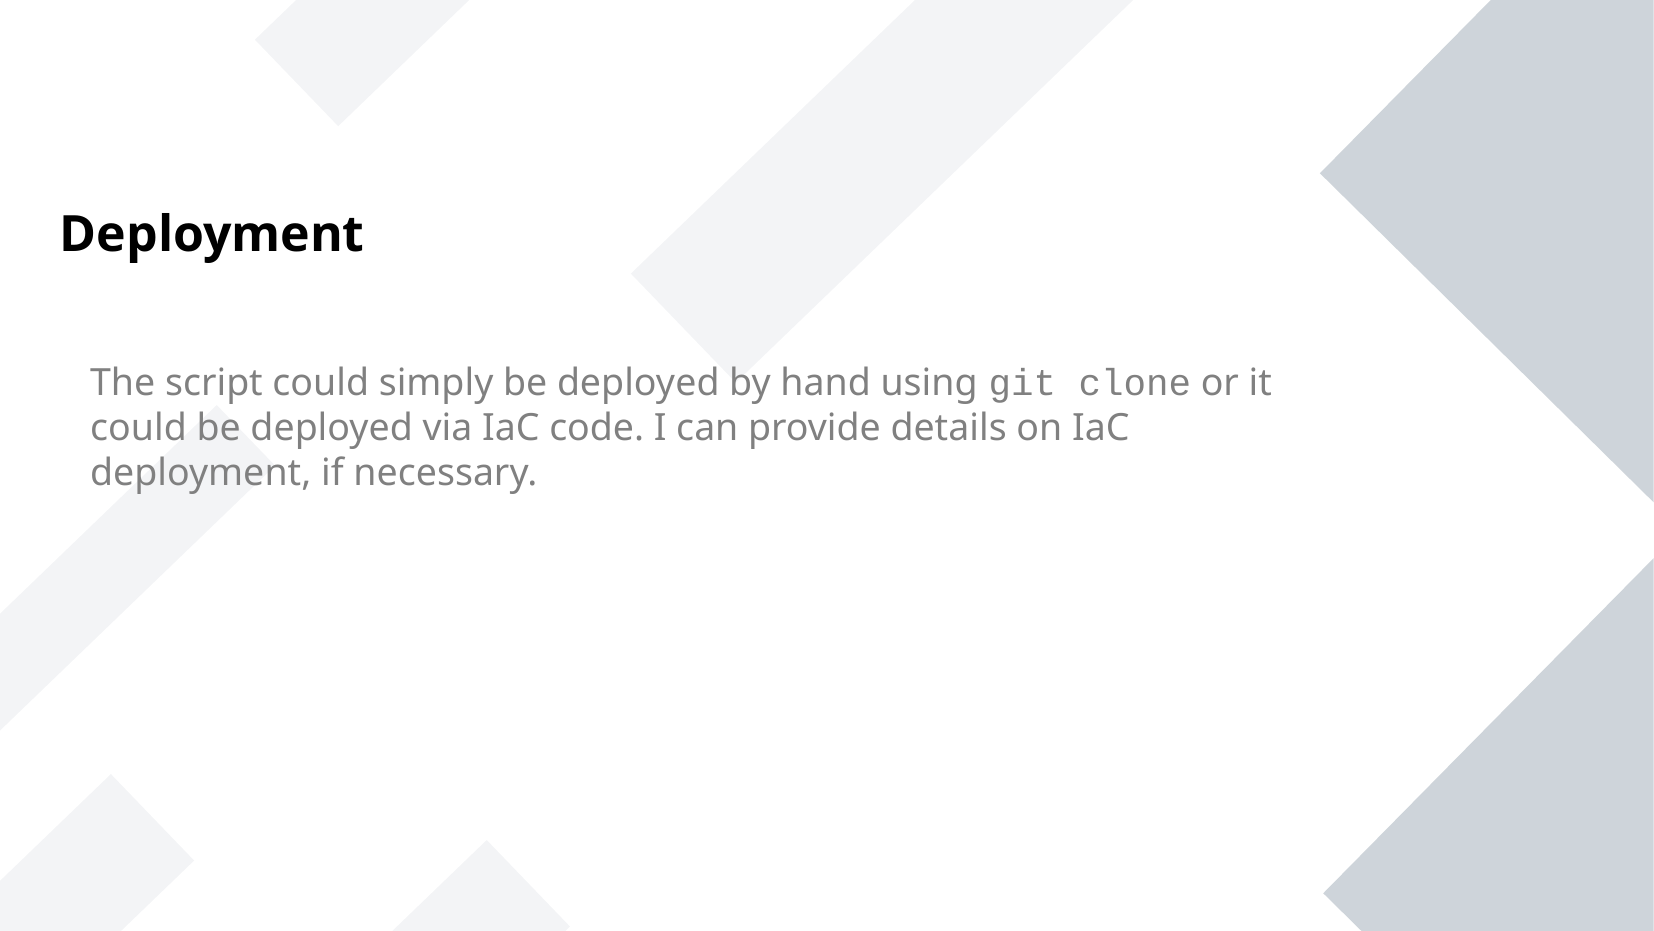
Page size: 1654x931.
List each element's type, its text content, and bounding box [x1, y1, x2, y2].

text_box Deployment [44, 193, 1013, 301]
text_box The script could simply be deployed by hand using git clone or it could be deployed via IaC code. I can provide details on IaC deployment, if necessary. [75, 350, 1351, 638]
